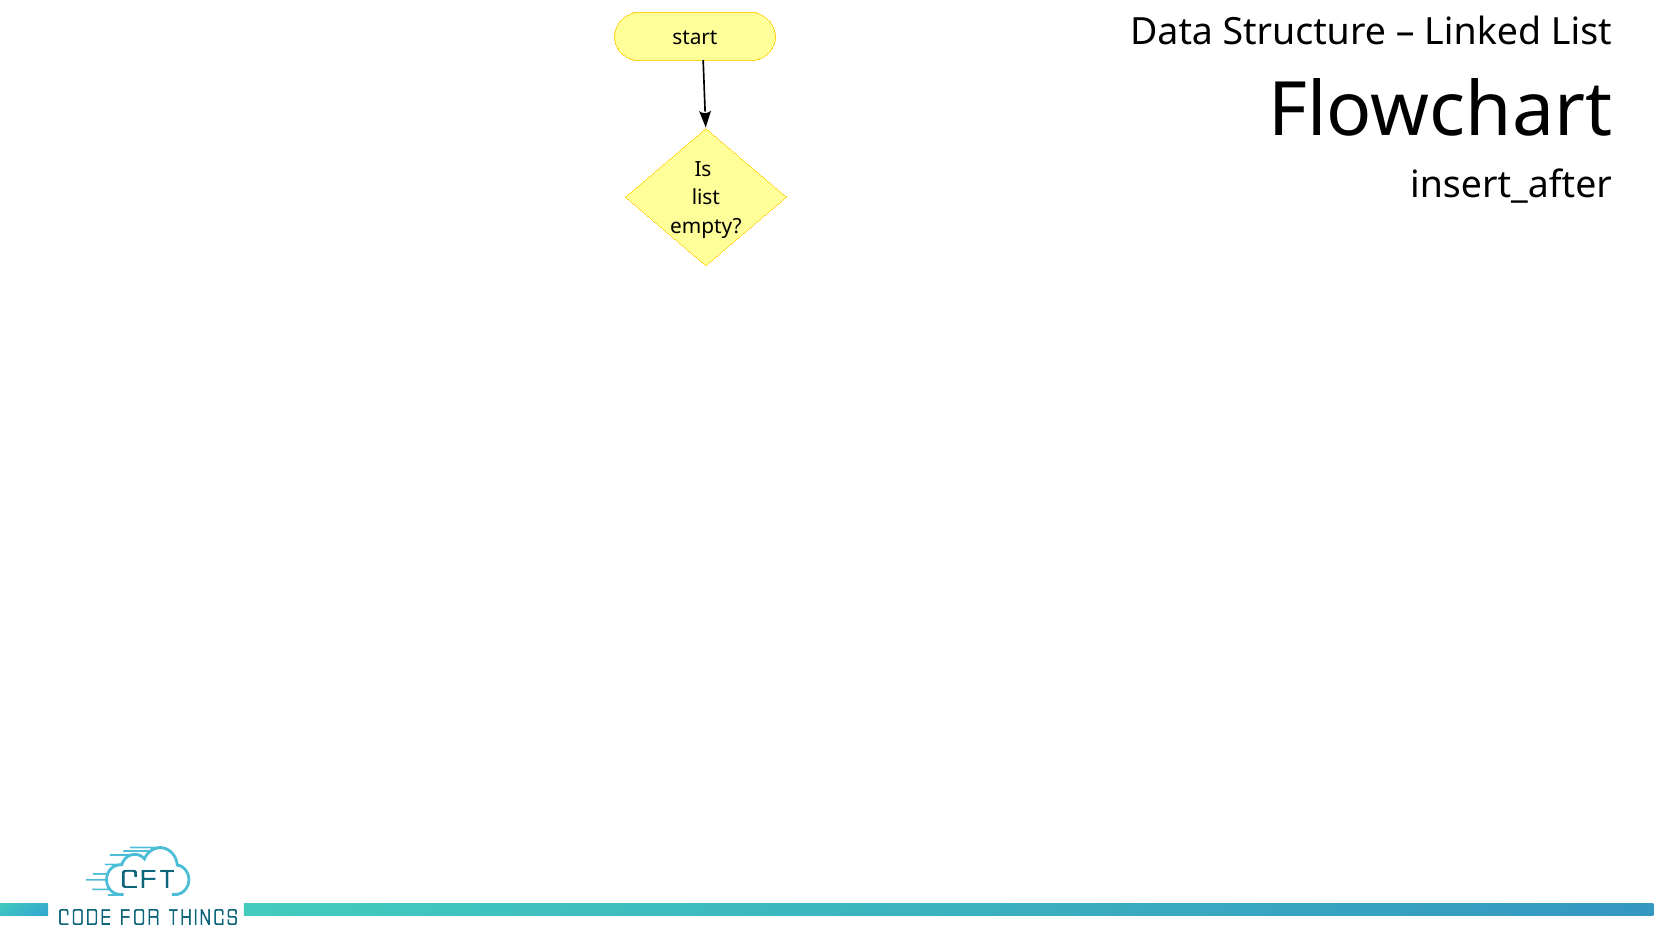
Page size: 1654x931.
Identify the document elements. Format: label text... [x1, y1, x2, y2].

picture [59, 846, 237, 925]
text_box start [614, 12, 776, 61]
text_box Is list empty? [625, 128, 787, 266]
title Data Structure – Linked List Flowchart insert_after [1093, 0, 1613, 216]
